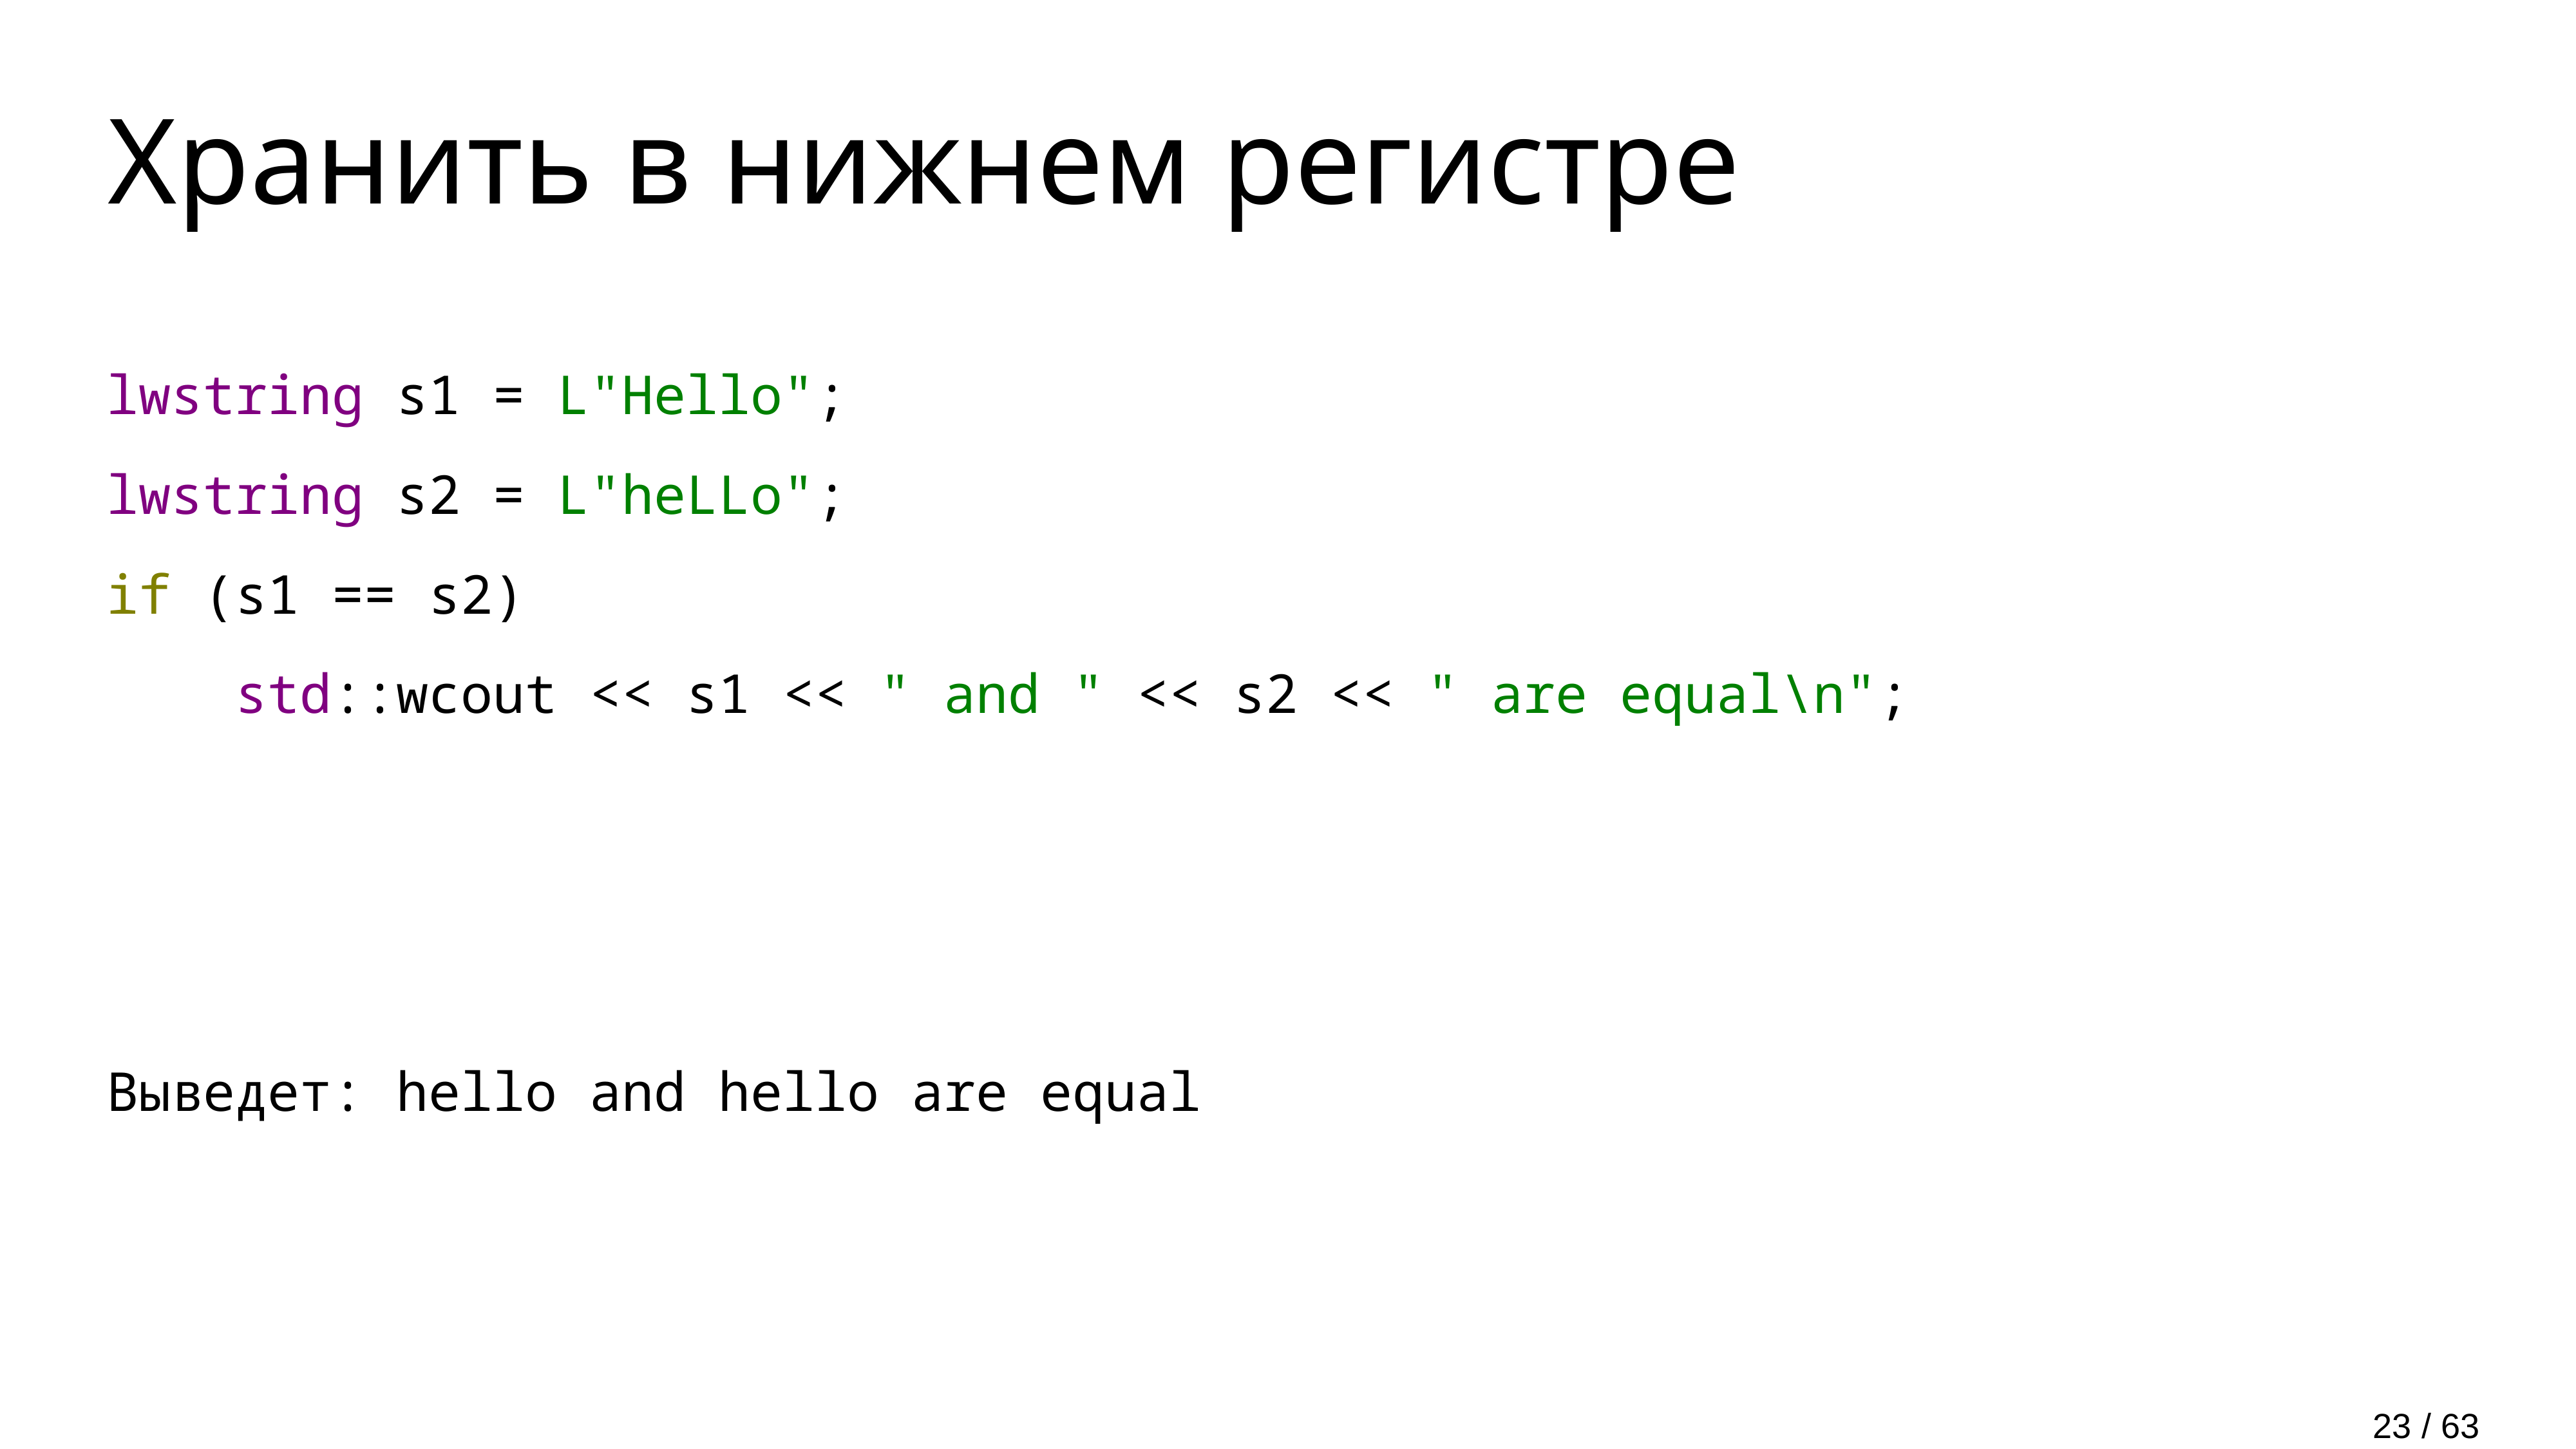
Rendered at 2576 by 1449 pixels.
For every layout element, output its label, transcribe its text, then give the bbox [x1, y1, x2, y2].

list lwstring s1 = L"Hello"; lwstring s2 = L"heLLo"; if (s1 == s2) std::wcout << s1 << " and " << s2 << " are equal\n"; Выведет: hello and hello are equal [0, 295, 2576, 1449]
title Хранить в нижнем регистре [108, 80, 2468, 242]
text_box <number> / 63 [2363, 1402, 2576, 1449]
